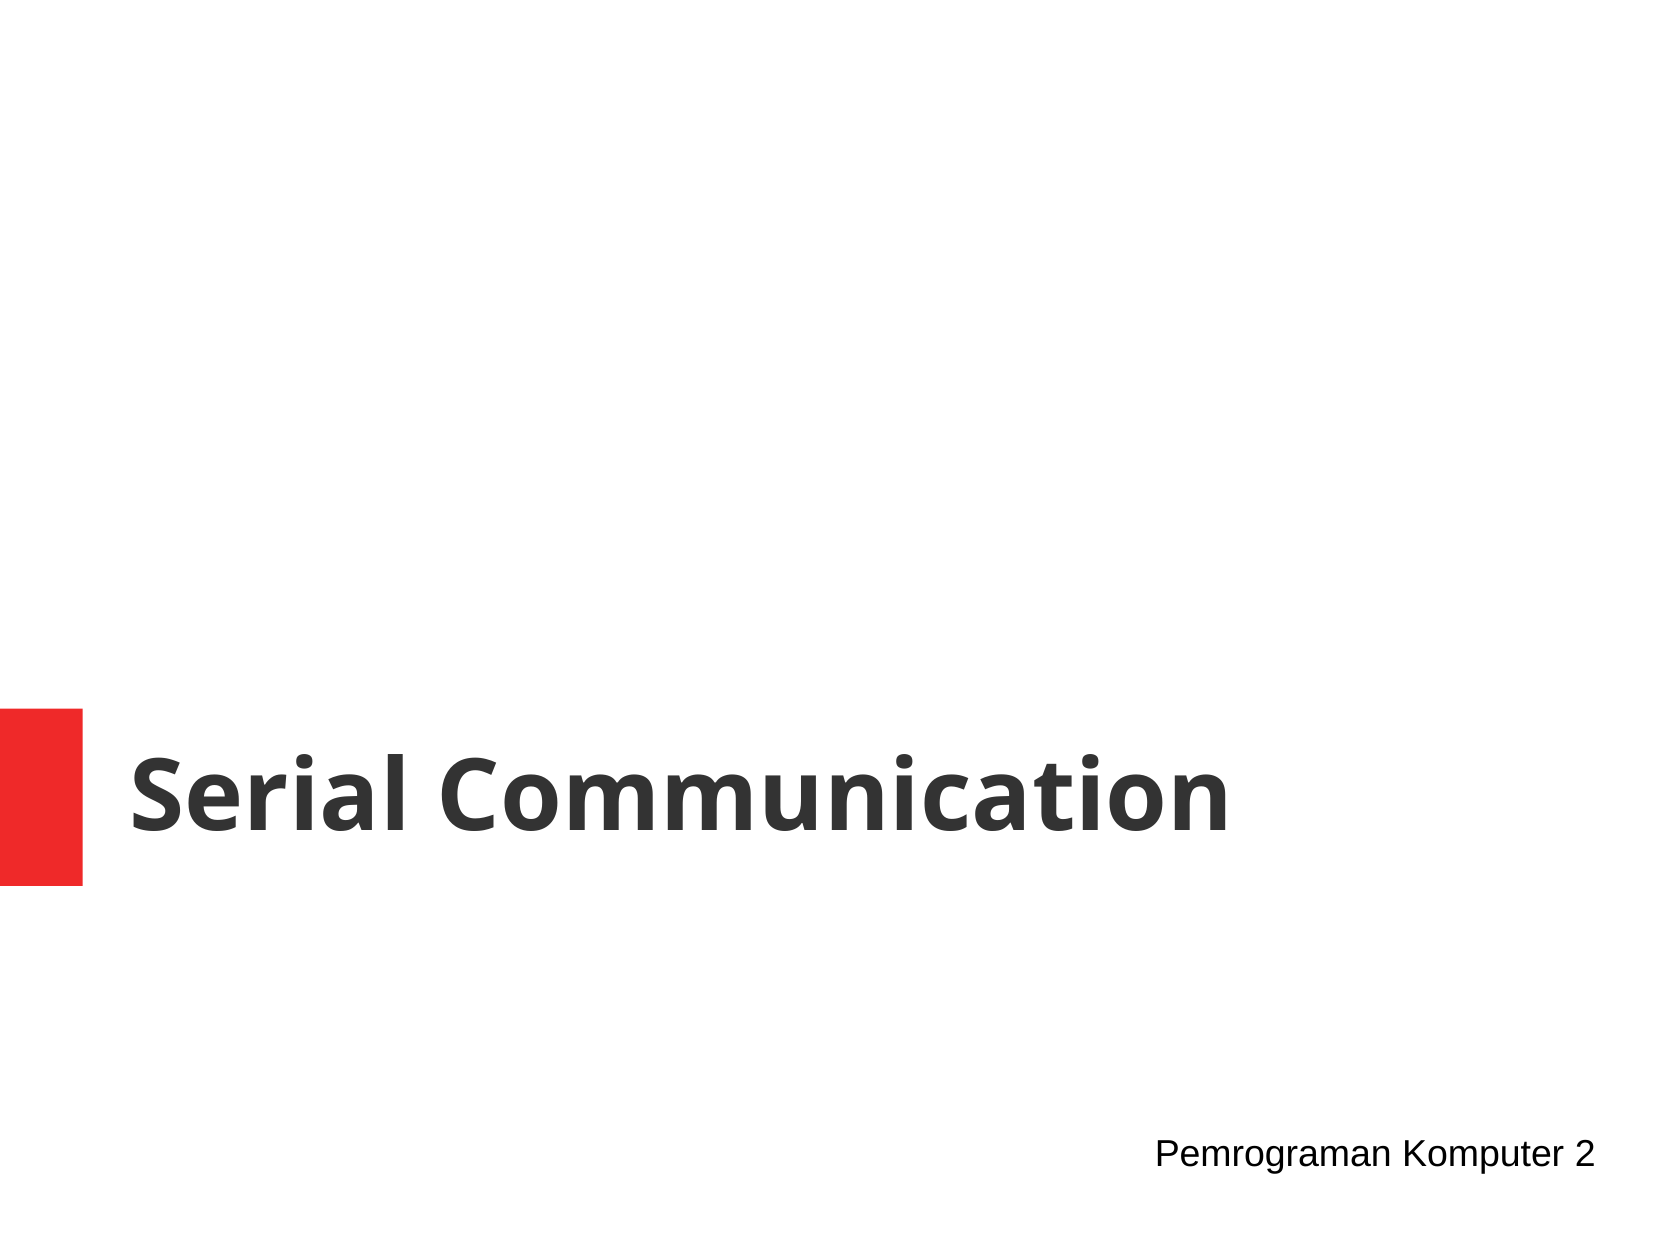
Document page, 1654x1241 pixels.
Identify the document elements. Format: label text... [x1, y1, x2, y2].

title Serial Communication [129, 673, 1536, 910]
text_box Pemrograman Komputer 2 [1140, 1125, 1611, 1182]
subtitle Java [129, 968, 1536, 1241]
